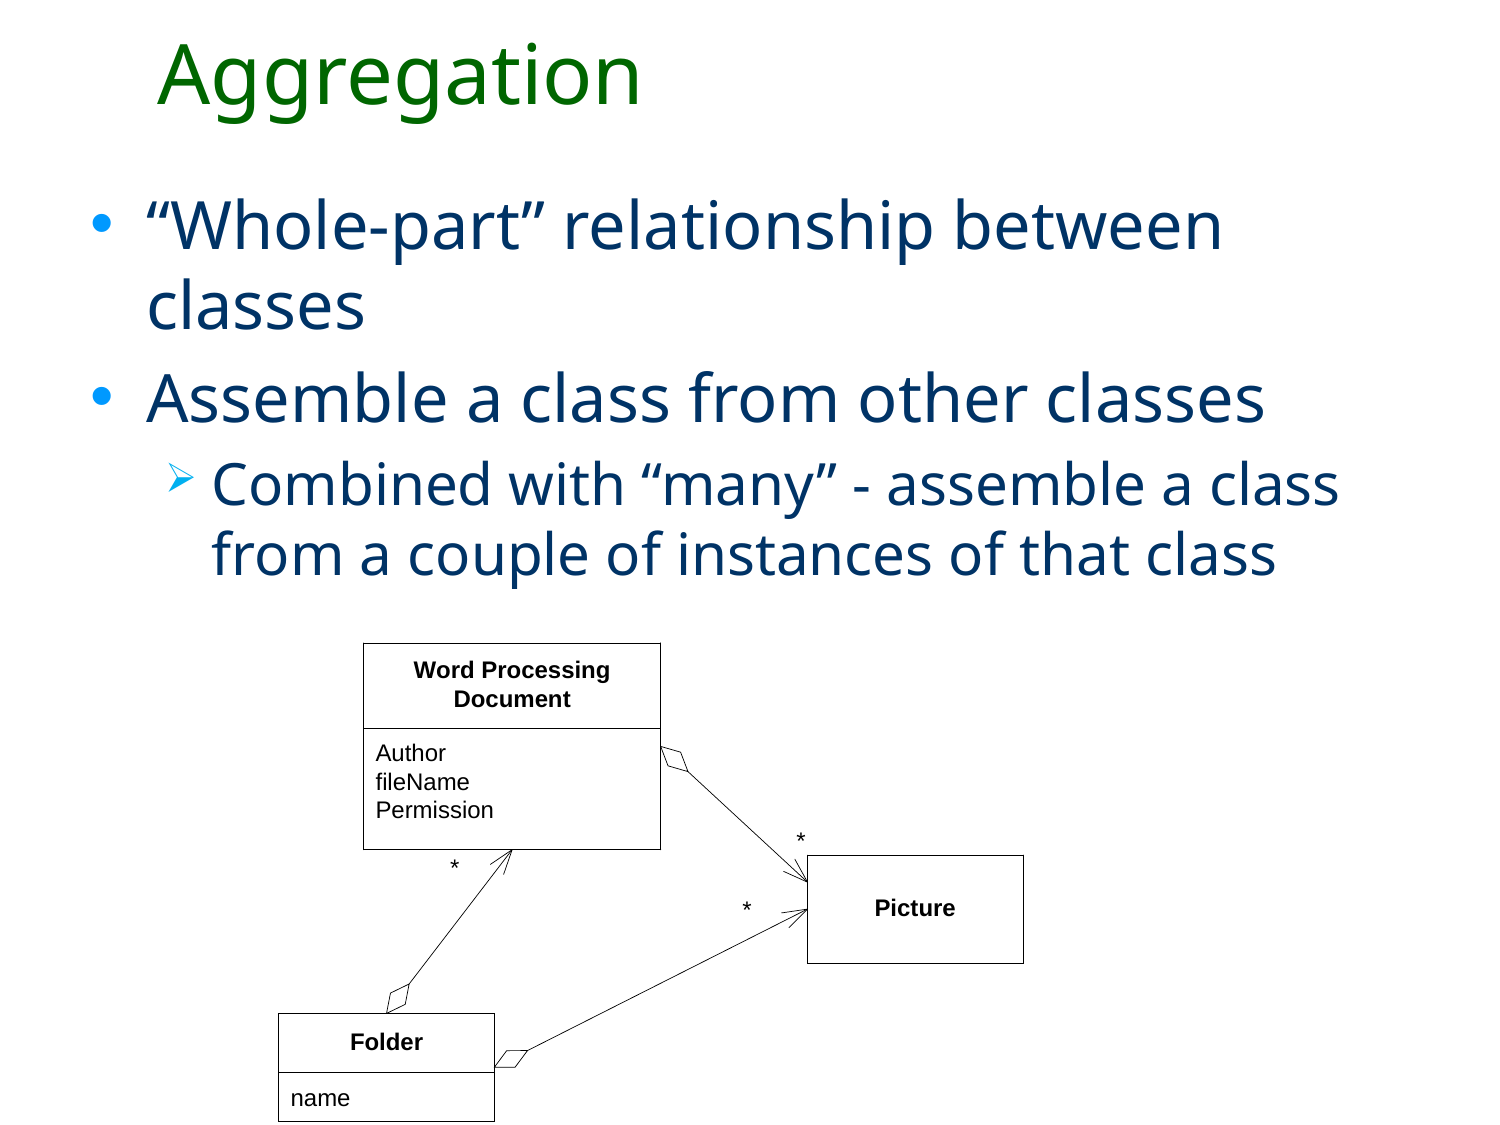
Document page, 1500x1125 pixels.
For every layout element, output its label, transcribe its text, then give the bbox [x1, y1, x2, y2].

picture [275, 639, 1027, 1125]
list “Whole-part” relationship between classes Assemble a class from other classes Combined with “many” - assemble a class from a couple of instances of that class [75, 174, 1406, 863]
title Aggregation [142, 12, 1482, 129]
